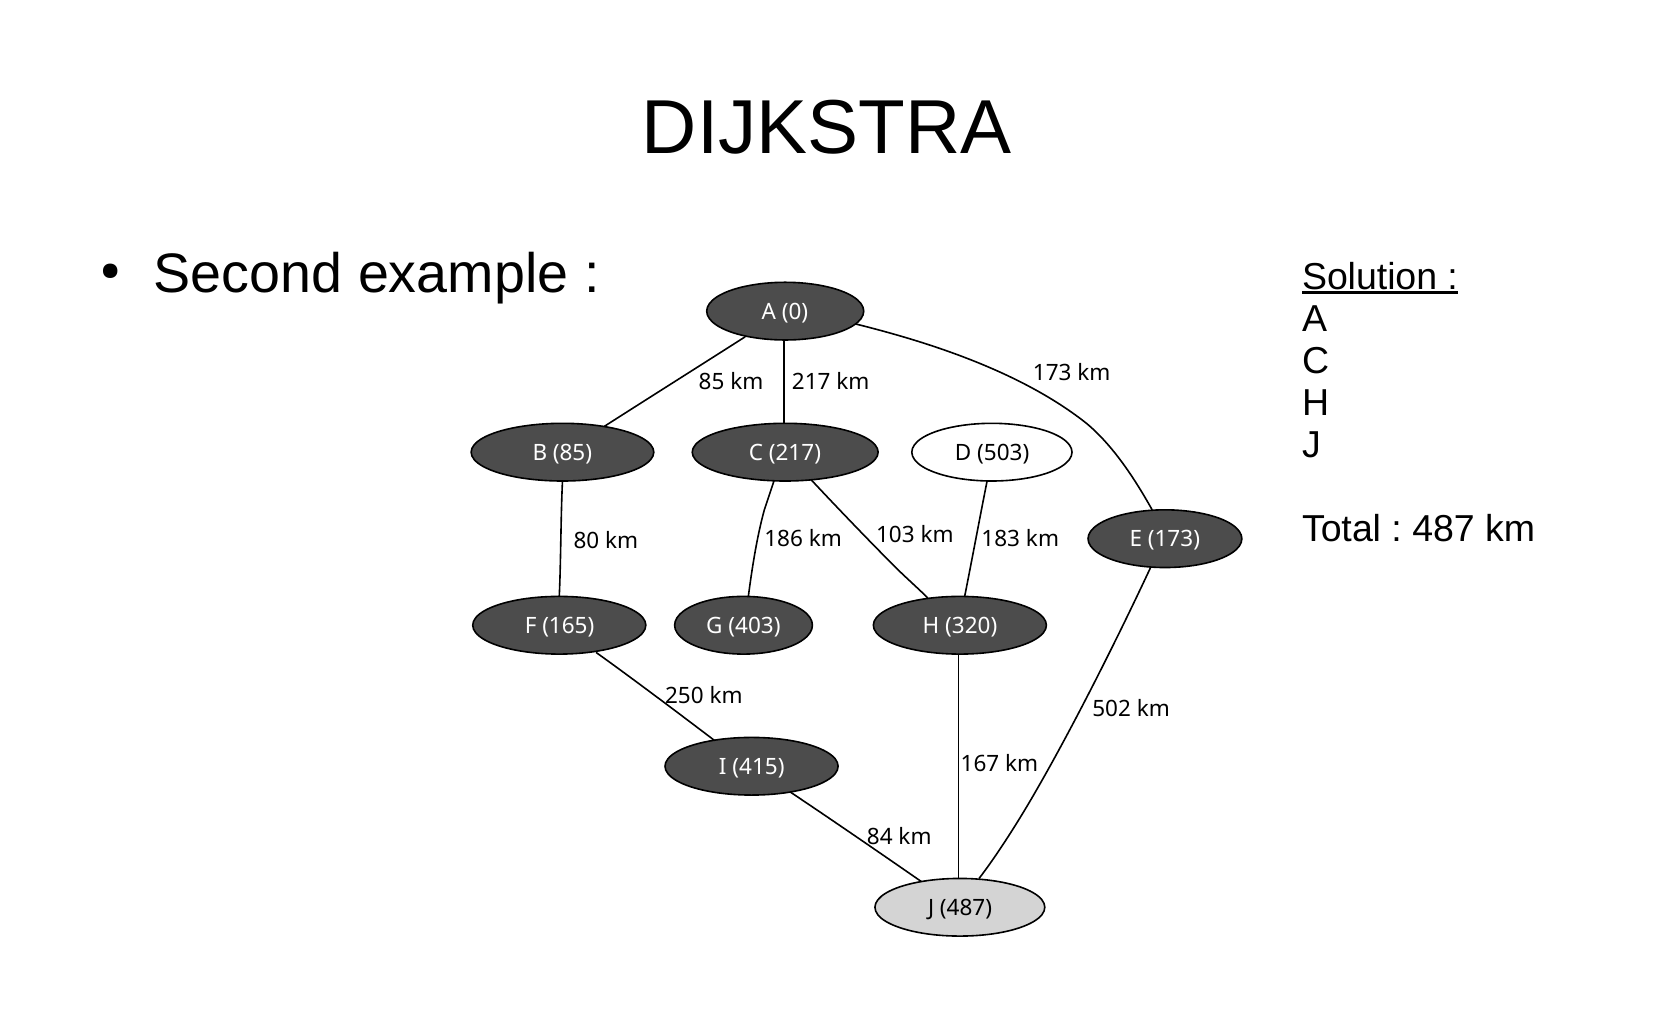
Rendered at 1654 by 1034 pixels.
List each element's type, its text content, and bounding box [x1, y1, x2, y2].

list Second example : [82, 241, 1571, 842]
title DIJKSTRA [82, 41, 1571, 214]
text_box Solution : A C H J Total : 487 km [1287, 248, 1607, 557]
picture [460, 271, 1252, 948]
